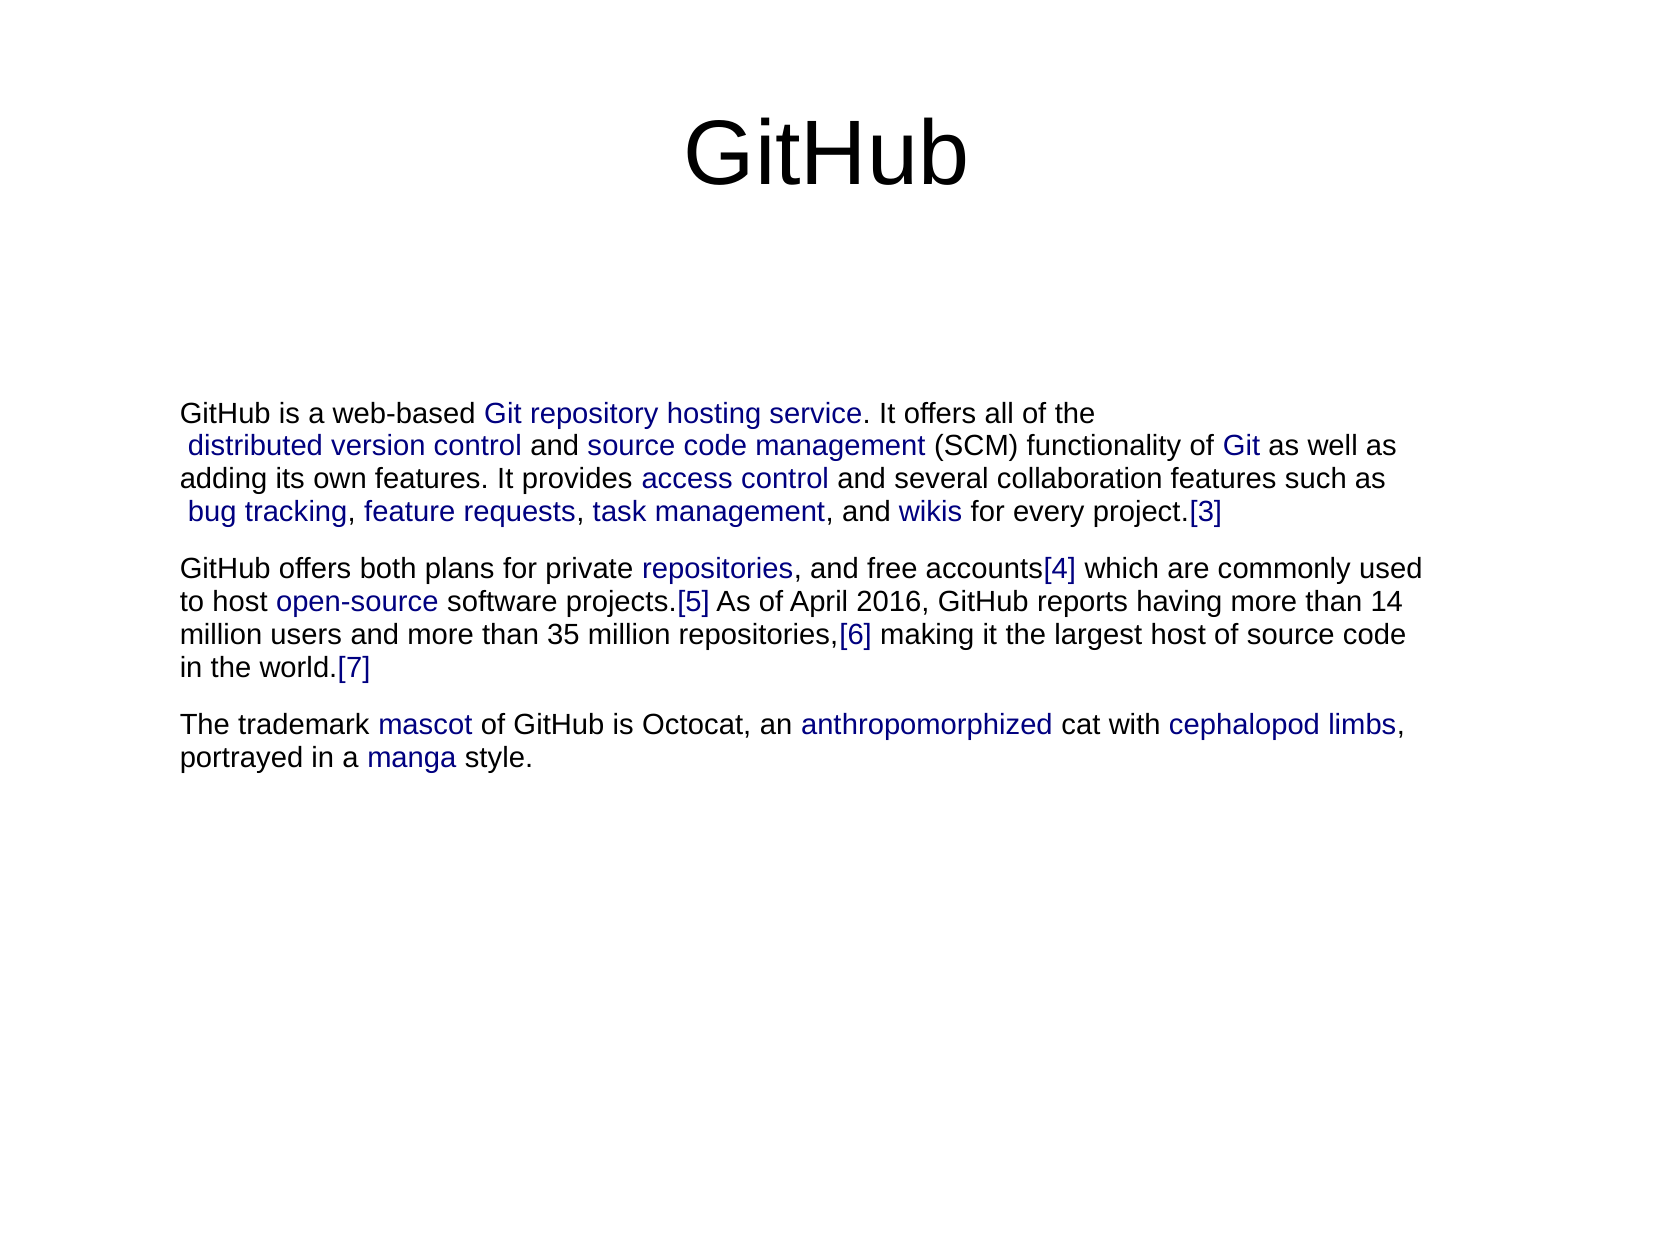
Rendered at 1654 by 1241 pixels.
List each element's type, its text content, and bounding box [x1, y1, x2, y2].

title GitHub [82, 49, 1571, 257]
text_box GitHub is a web-based Git repository hosting service. It offers all of the distributed version control and source code management (SCM) functionality of Git as well as adding its own features. It provides access control and several collaboration features such as bug tracking, feature requests, task management, and wikis for every project.[3] GitHub offers both plans for private repositories, and free accounts[4] which are commonly used to host open-source software projects.[5] As of April 2016, GitHub reports having more than 14 million users and more than 35 million repositories,[6] making it the largest host of source code in the world.[7] The trademark mascot of GitHub is Octocat, an anthropomorphized cat with cephalopod limbs, portrayed in a manga style. [165, 389, 1441, 916]
